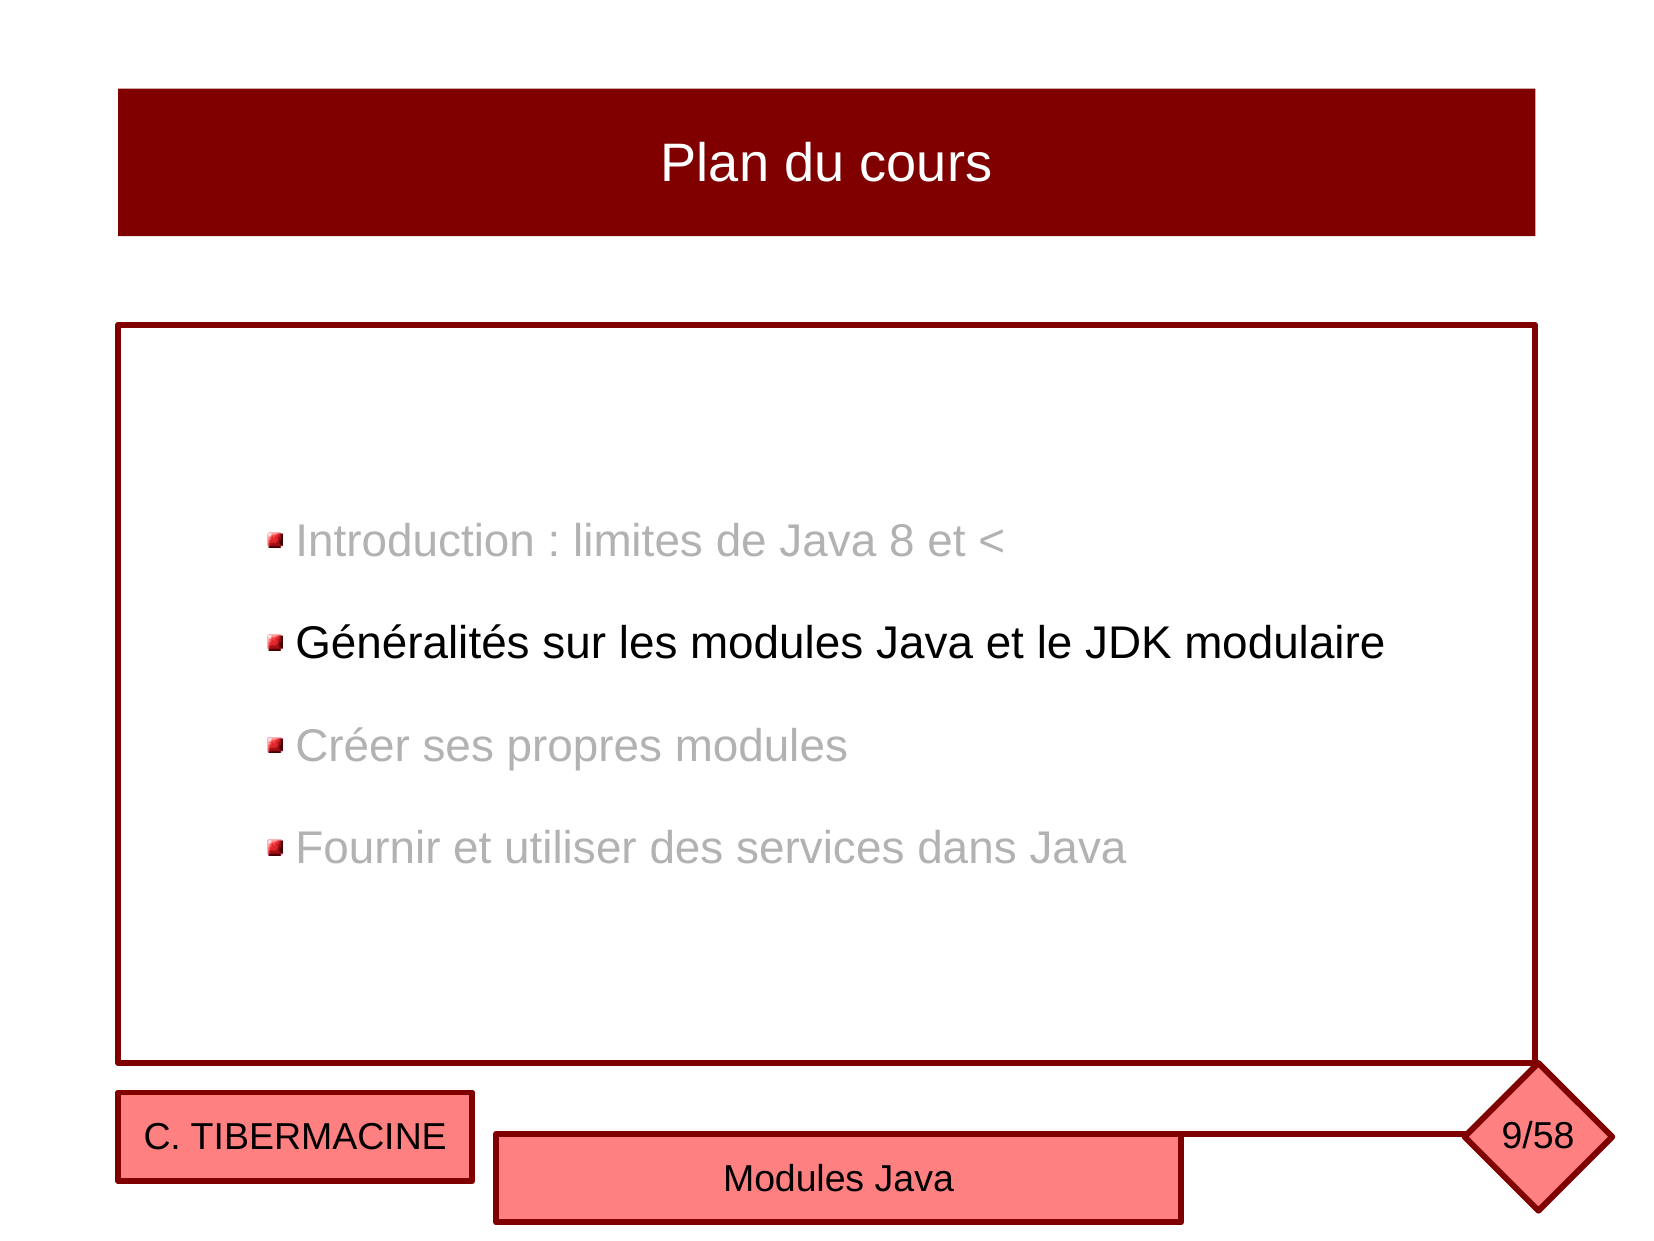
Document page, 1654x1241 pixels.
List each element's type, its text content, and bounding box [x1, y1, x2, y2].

text_box <numéro>/58 [1486, 1107, 1654, 1164]
picture [267, 839, 283, 856]
text_box Introduction : limites de Java 8 et < Généralités sur les modules Java et le JDK modulaire Créer ses propres modules Fournir et utiliser des services dans Java [118, 324, 1536, 1063]
text_box [1494, 1062, 1583, 1107]
text_box Plan du cours [118, 88, 1536, 237]
text_box Modules Java [496, 1133, 1182, 1223]
text_box [1491, 1164, 1586, 1211]
picture [267, 634, 283, 651]
text_box [1464, 1115, 1486, 1159]
picture [267, 532, 283, 548]
text_box C. TIBERMACINE [118, 1092, 473, 1182]
picture [267, 737, 283, 753]
